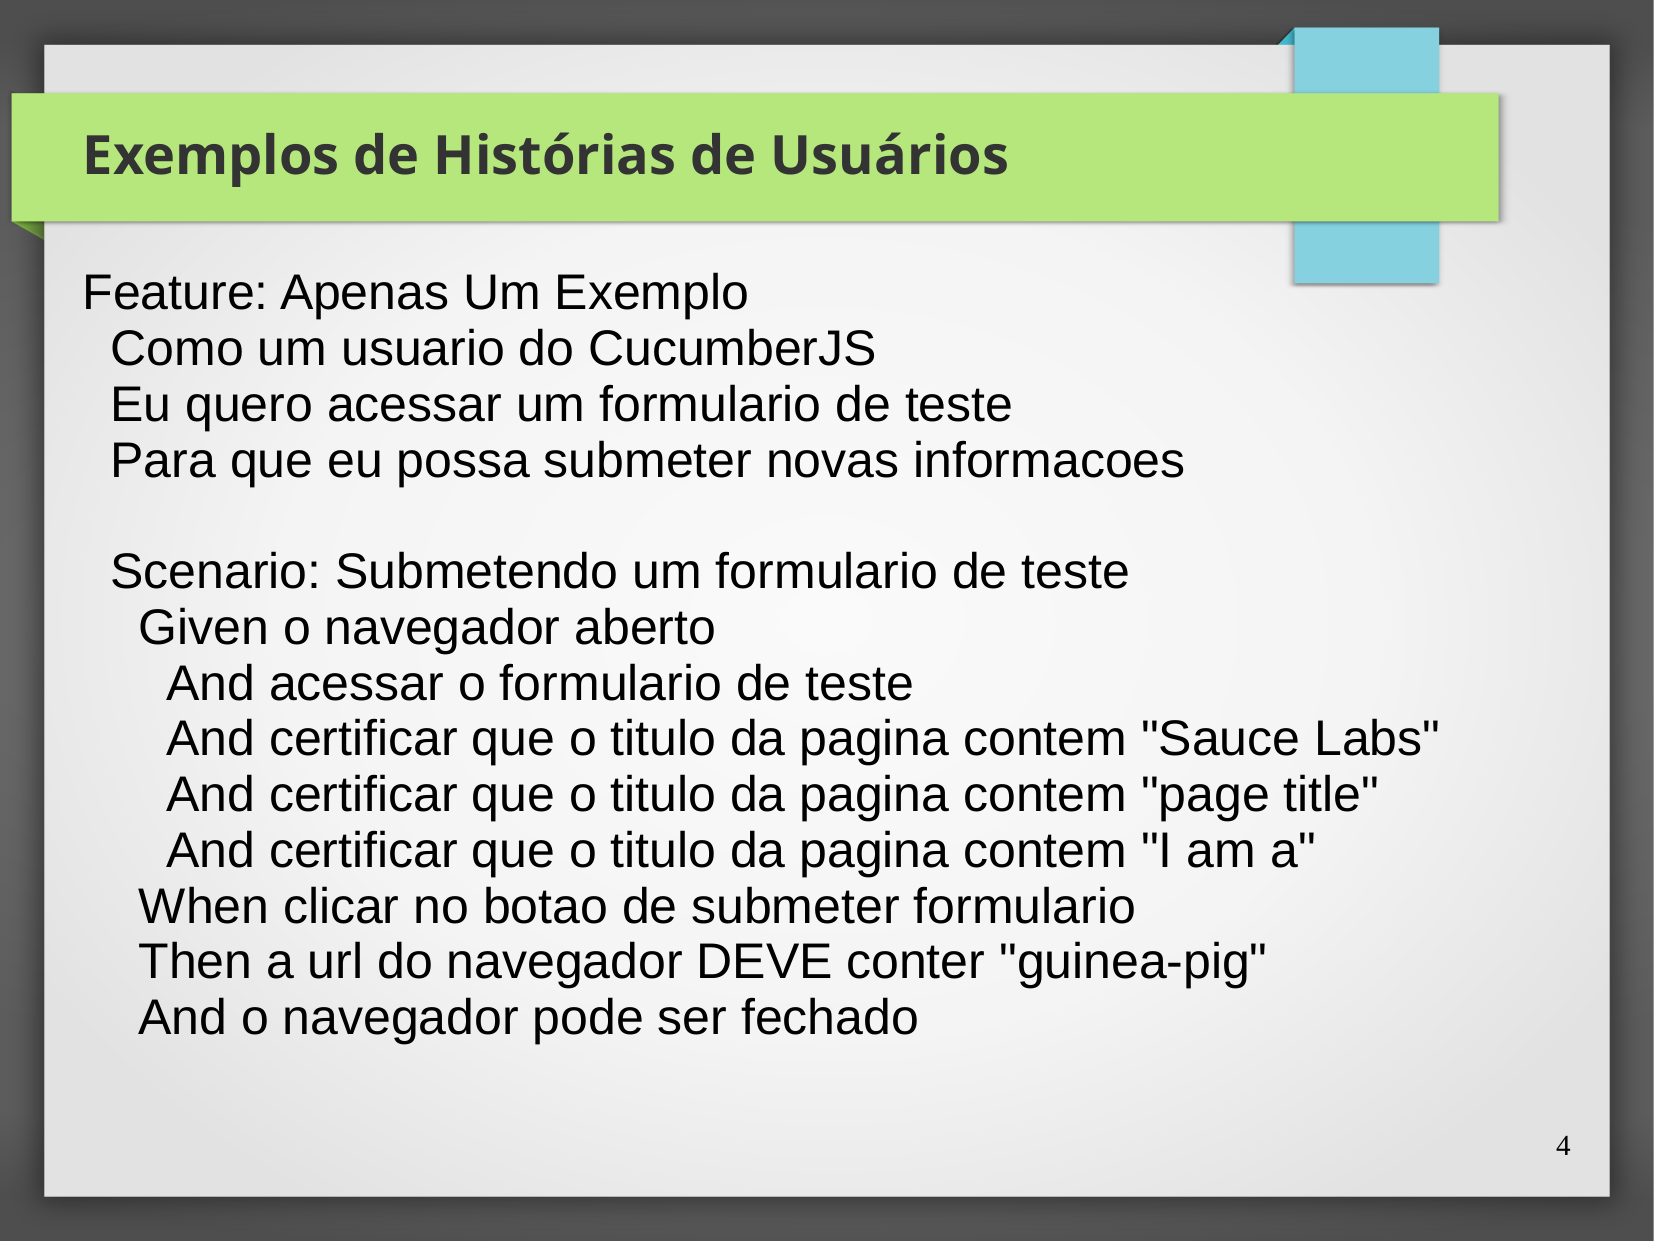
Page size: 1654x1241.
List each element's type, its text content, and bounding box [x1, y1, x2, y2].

subtitle Feature: Apenas Um Exemplo Como um usuario do CucumberJS Eu quero acessar um formulario de teste Para que eu possa submeter novas informacoes Scenario: Submetendo um formulario de teste Given o navegador aberto And acessar o formulario de teste And certificar que o titulo da pagina contem "Sauce Labs" And certificar que o titulo da pagina contem "page title" And certificar que o titulo da pagina contem "I am a" When clicar no botao de submeter formulario Then a url do navegador DEVE conter "guinea-pig" And o navegador pode ser fechado [82, 264, 1571, 1046]
title Exemplos de Histórias de Usuários [82, 94, 1264, 213]
picture [0, 0, 1654, 1241]
